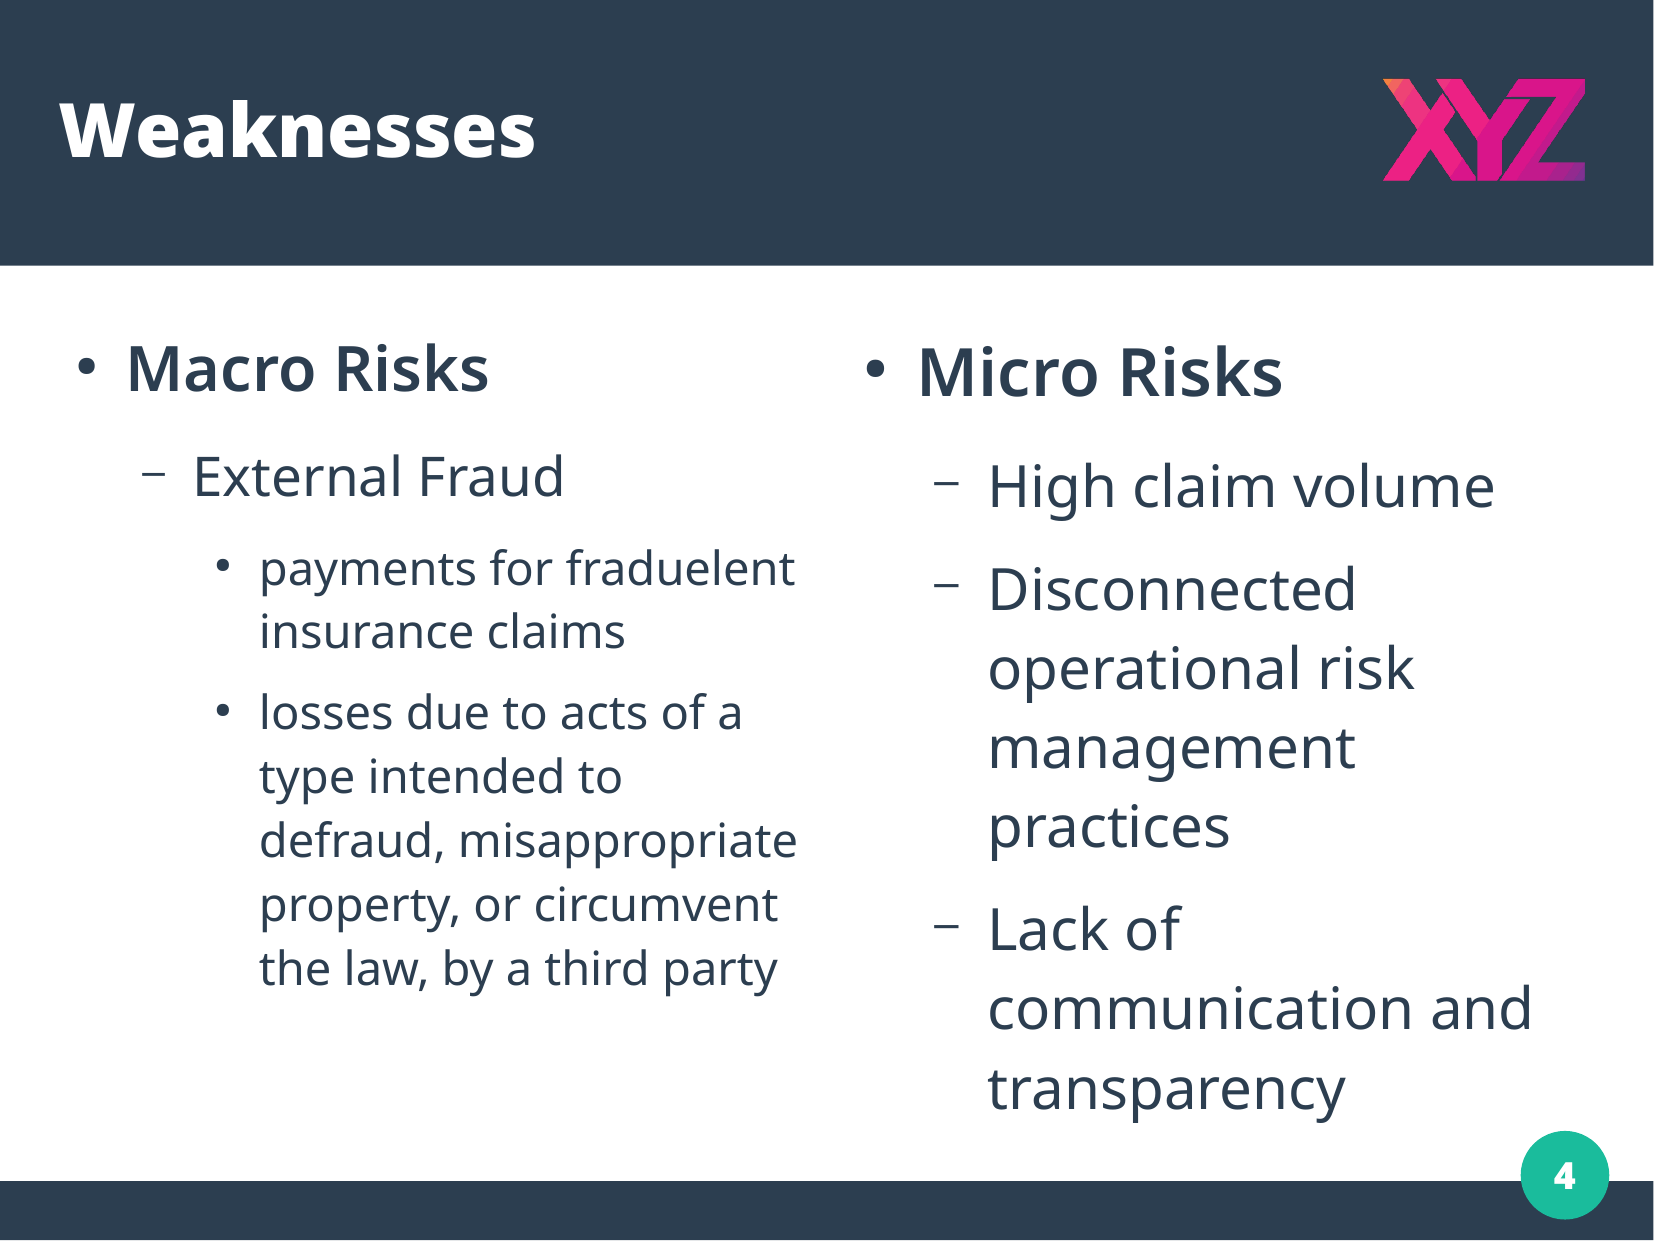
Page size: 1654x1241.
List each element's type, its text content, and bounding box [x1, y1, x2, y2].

list Macro Risks External Fraud payments for fraduelent insurance claims losses due to acts of a type intended to defraud, misappropriate property, or circumvent the law, by a third party [59, 324, 809, 1152]
title Weaknesses [59, 49, 1332, 207]
list Micro Risks High claim volume Disconnected operational risk management practices Lack of communication and transparency [845, 324, 1596, 1152]
picture [1332, 30, 1636, 229]
